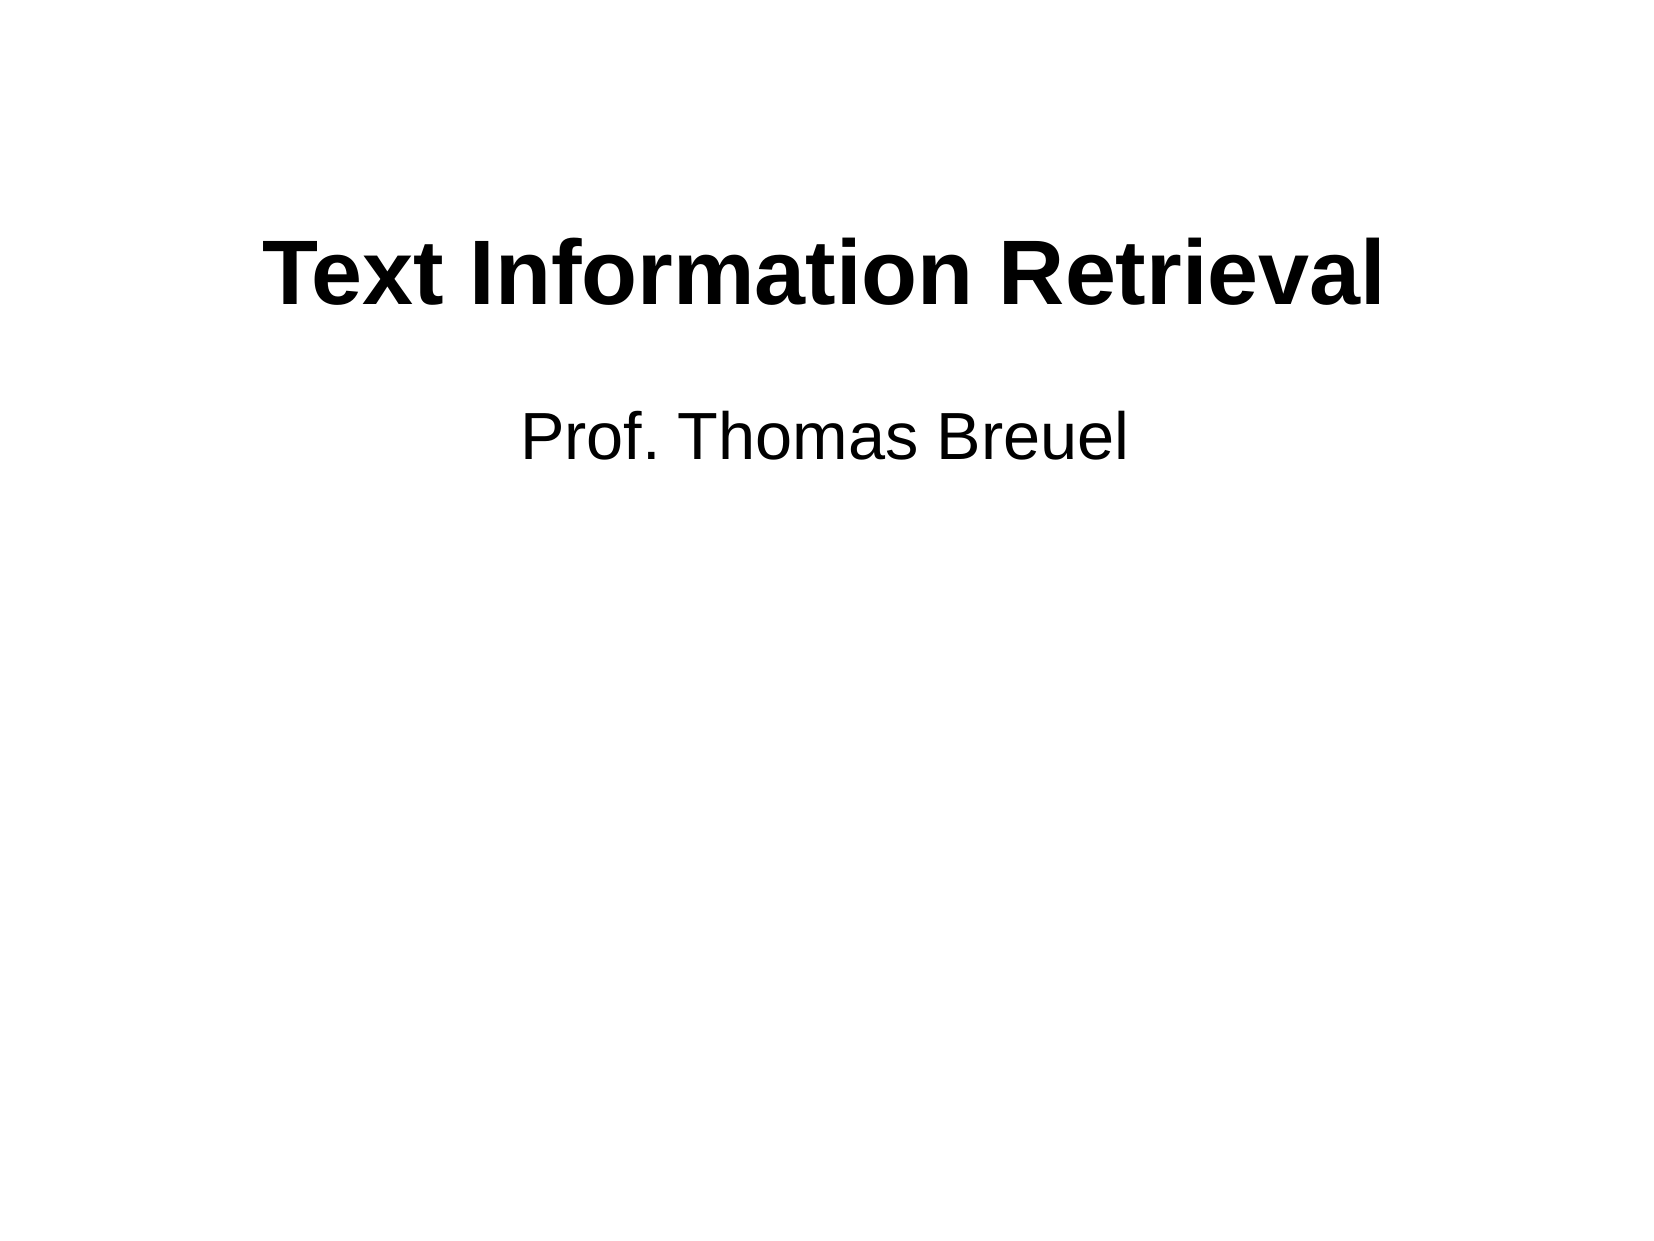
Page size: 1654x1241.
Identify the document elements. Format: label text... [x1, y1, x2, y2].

subtitle Text Information Retrieval Prof. Thomas Breuel [37, 7, 1613, 1233]
